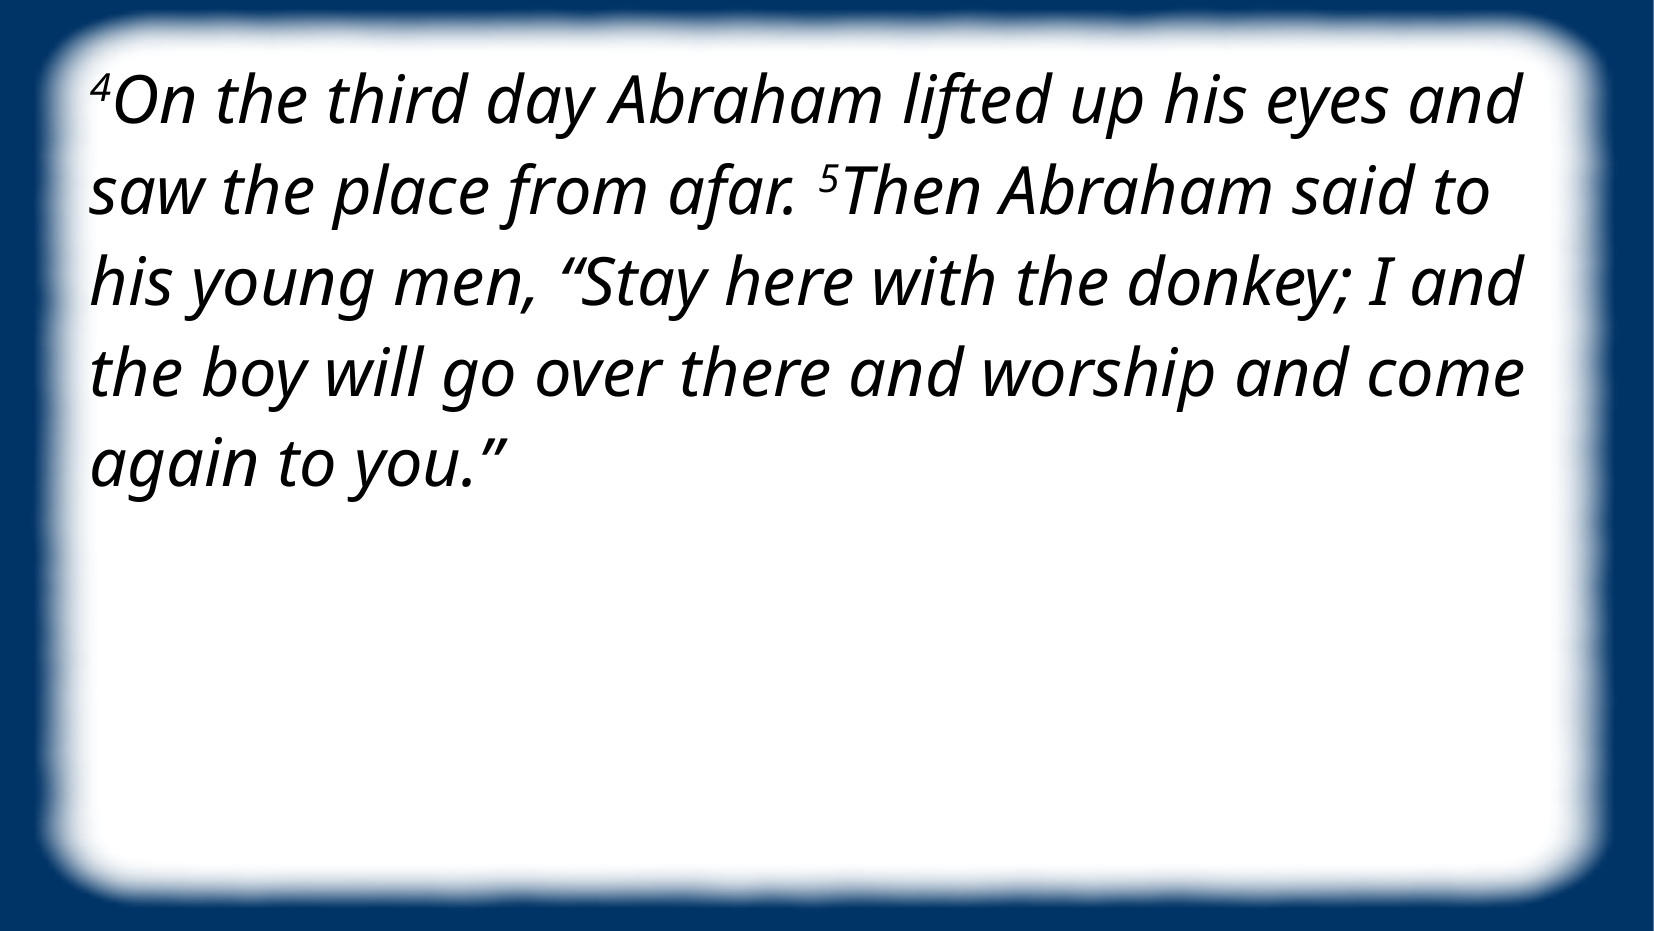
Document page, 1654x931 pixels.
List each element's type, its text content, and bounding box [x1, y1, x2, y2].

text_box 4On the third day Abraham lifted up his eyes and saw the place from afar. 5Then Abraham said to his young men, “Stay here with the donkey; I and the boy will go over there and worship and come again to you.” [75, 45, 1591, 504]
picture [0, 0, 1654, 931]
